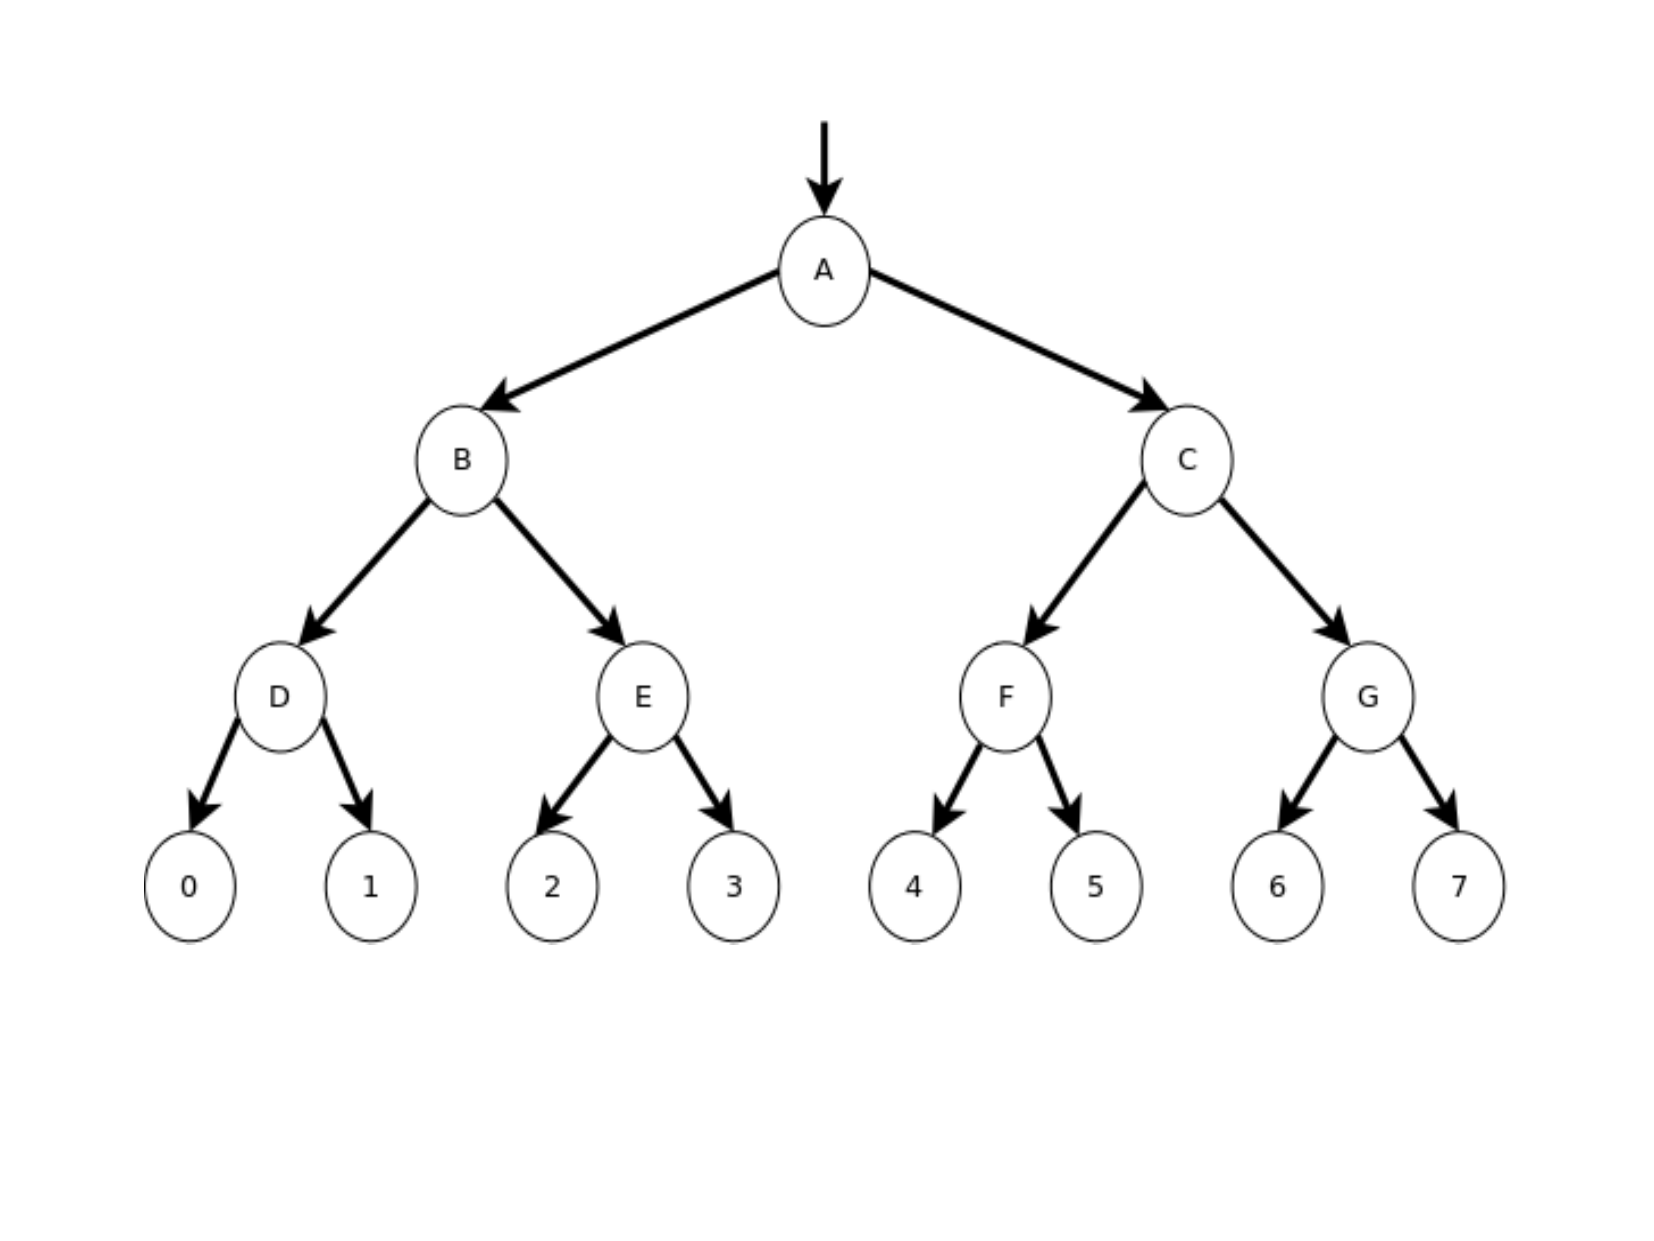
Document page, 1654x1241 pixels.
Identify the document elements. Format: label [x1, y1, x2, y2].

picture [144, 119, 1510, 946]
